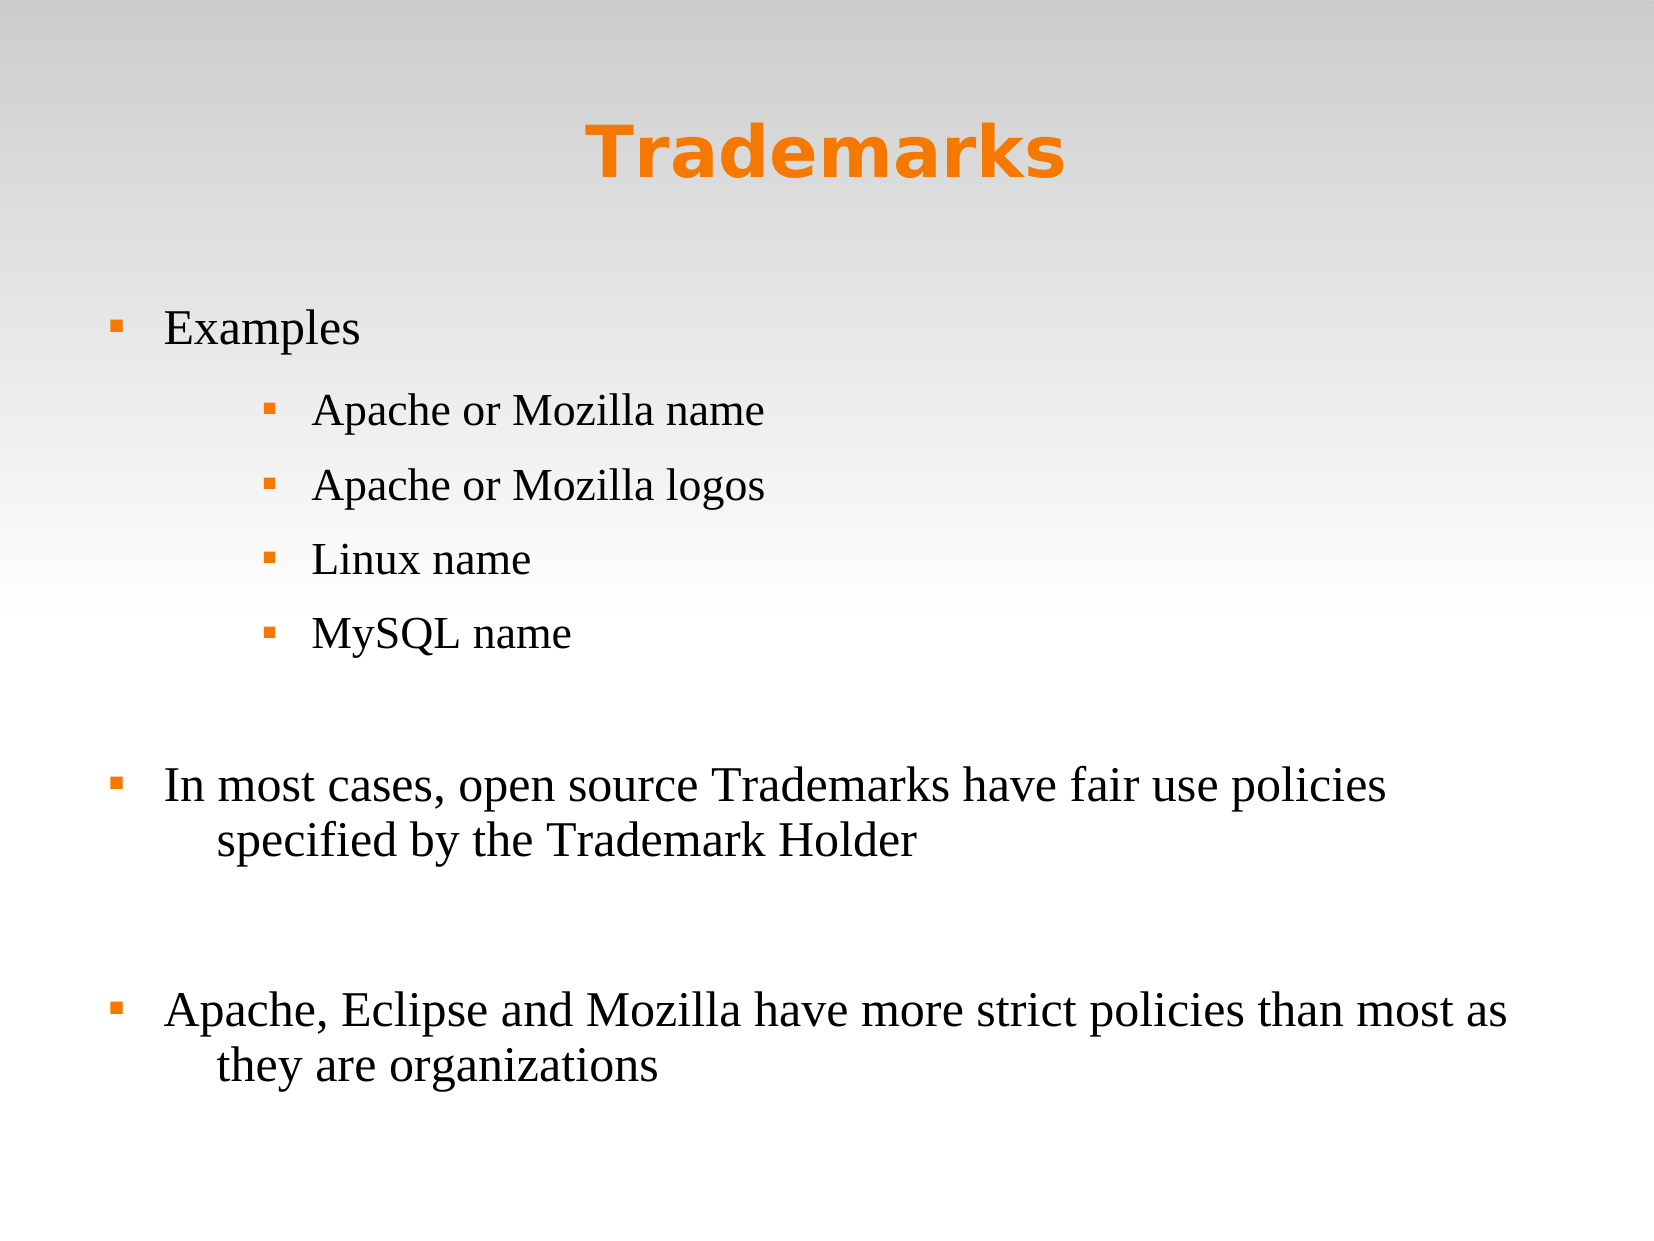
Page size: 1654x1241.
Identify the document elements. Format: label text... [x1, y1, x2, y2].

title Trademarks [82, 49, 1571, 257]
list Examples Apache or Mozilla name Apache or Mozilla logos Linux name MySQL name In most cases, open source Trademarks have fair use policies specified by the Trademark Holder Apache, Eclipse and Mozilla have more strict policies than most as they are organizations [75, 300, 1564, 1148]
